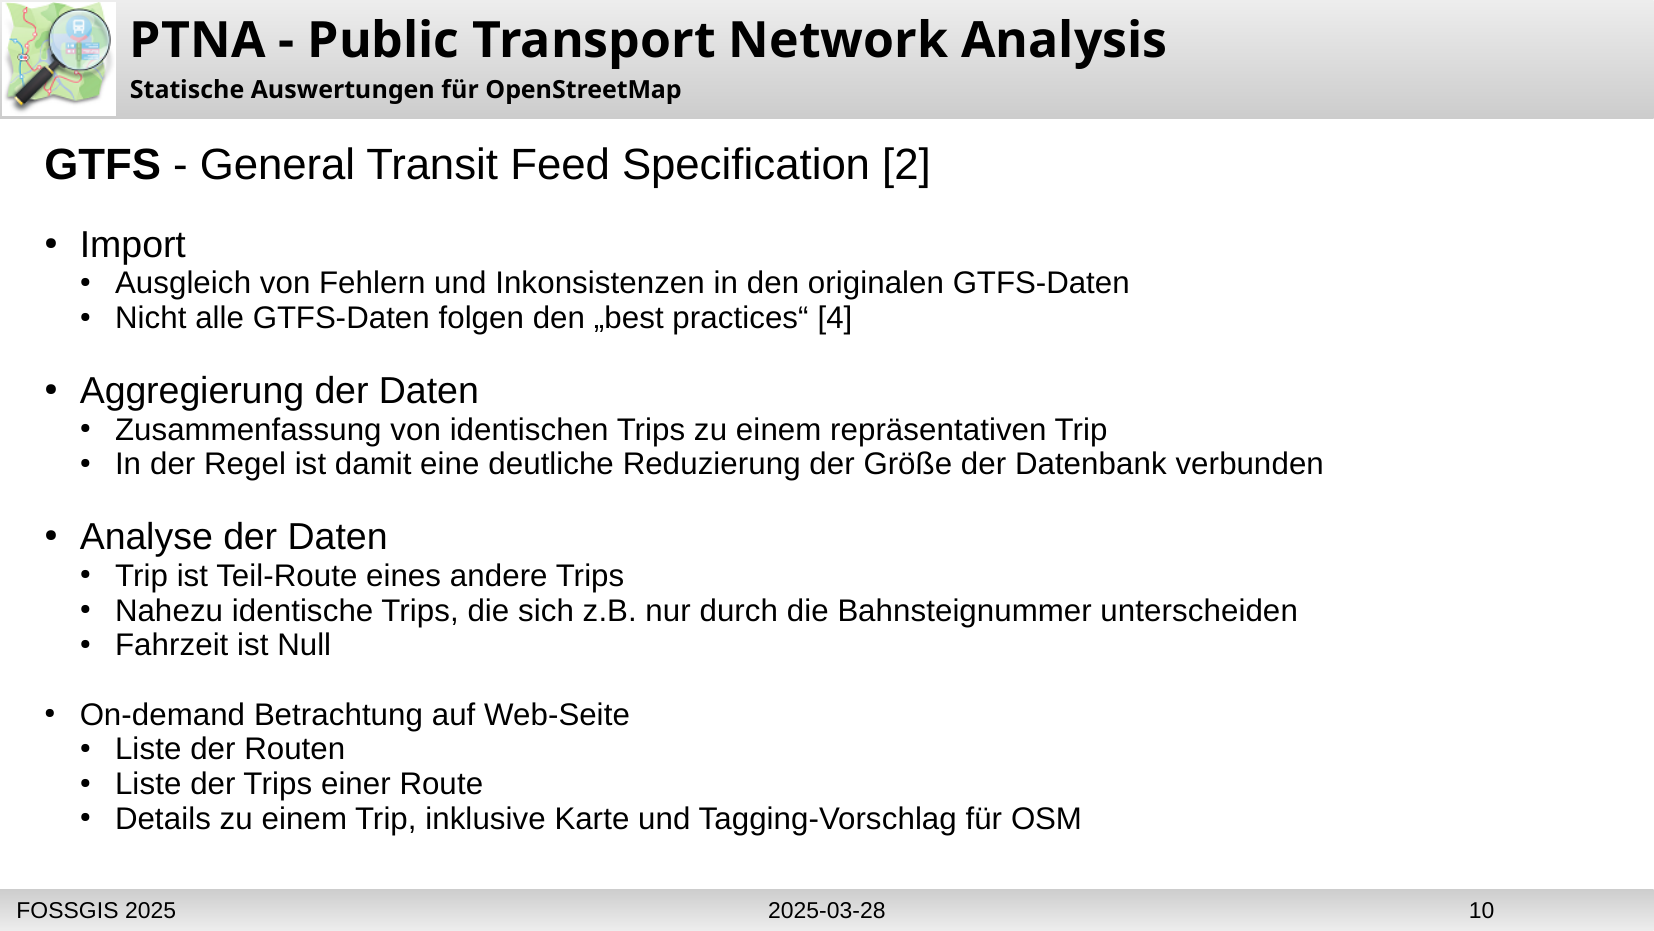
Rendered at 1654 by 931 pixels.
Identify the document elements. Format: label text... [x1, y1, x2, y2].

text_box 2025-03-28 [203, 889, 1453, 931]
text_box [0, 0, 115, 119]
text_box GTFS - General Transit Feed Specification [2] Import Ausgleich von Fehlern und Inkonsistenzen in den originalen GTFS-Daten Nicht alle GTFS-Daten folgen den „best practices“ [4] Aggregierung der Daten Zusammenfassung von identischen Trips zu einem repräsentativen Trip In der Regel ist damit eine deutliche Reduzierung der Größe der Datenbank verbunden Analyse der Daten Trip ist Teil-Route eines andere Trips Nahezu identische Trips, die sich z.B. nur durch die Bahnsteignummer unterscheiden Fahrzeit ist Null On-demand Betrachtung auf Web-Seite Liste der Routen Liste der Trips einer Route Details zu einem Trip, inklusive Karte und Tagging-Vorschlag für OSM [29, 132, 1625, 872]
text_box <Foliennummer> [1453, 888, 1654, 931]
text_box FOSSGIS 2025 [1, 888, 203, 931]
text_box Statische Auswertungen für OpenStreetMap [115, 59, 1653, 119]
picture [2, 2, 115, 116]
text_box PTNA - Public Transport Network Analysis [115, 0, 1653, 59]
